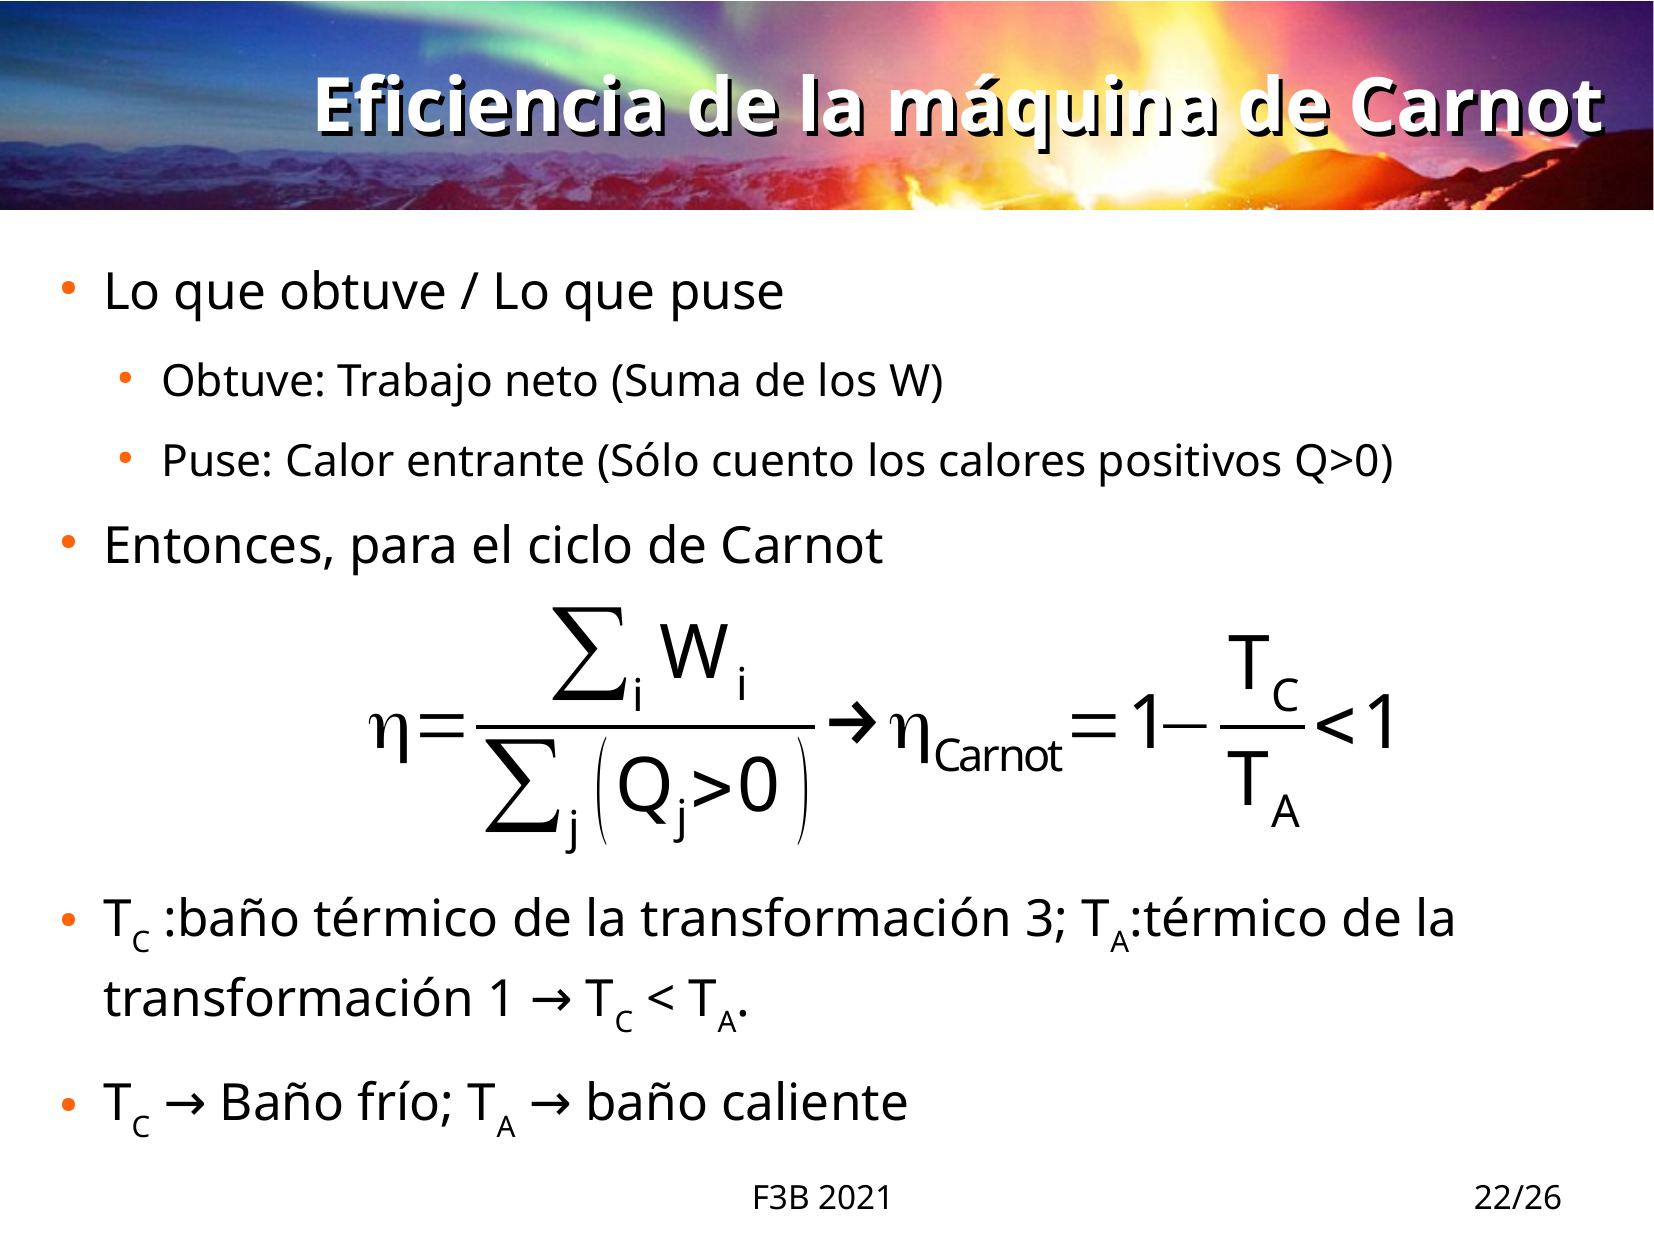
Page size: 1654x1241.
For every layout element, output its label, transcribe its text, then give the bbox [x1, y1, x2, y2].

picture [0, 1, 1654, 210]
chart [359, 601, 1396, 856]
title Eficiencia de la máquina de Carnot [45, 15, 1606, 191]
list Lo que obtuve / Lo que puse Obtuve: Trabajo neto (Suma de los W) Puse: Calor entrante (Sólo cuento los calores positivos Q>0) Entonces, para el ciclo de Carnot TC :baño térmico de la transformación 3; TA:térmico de la transformación 1 → TC < TA. TC → Baño frío; TA → baño caliente [45, 255, 1606, 1156]
